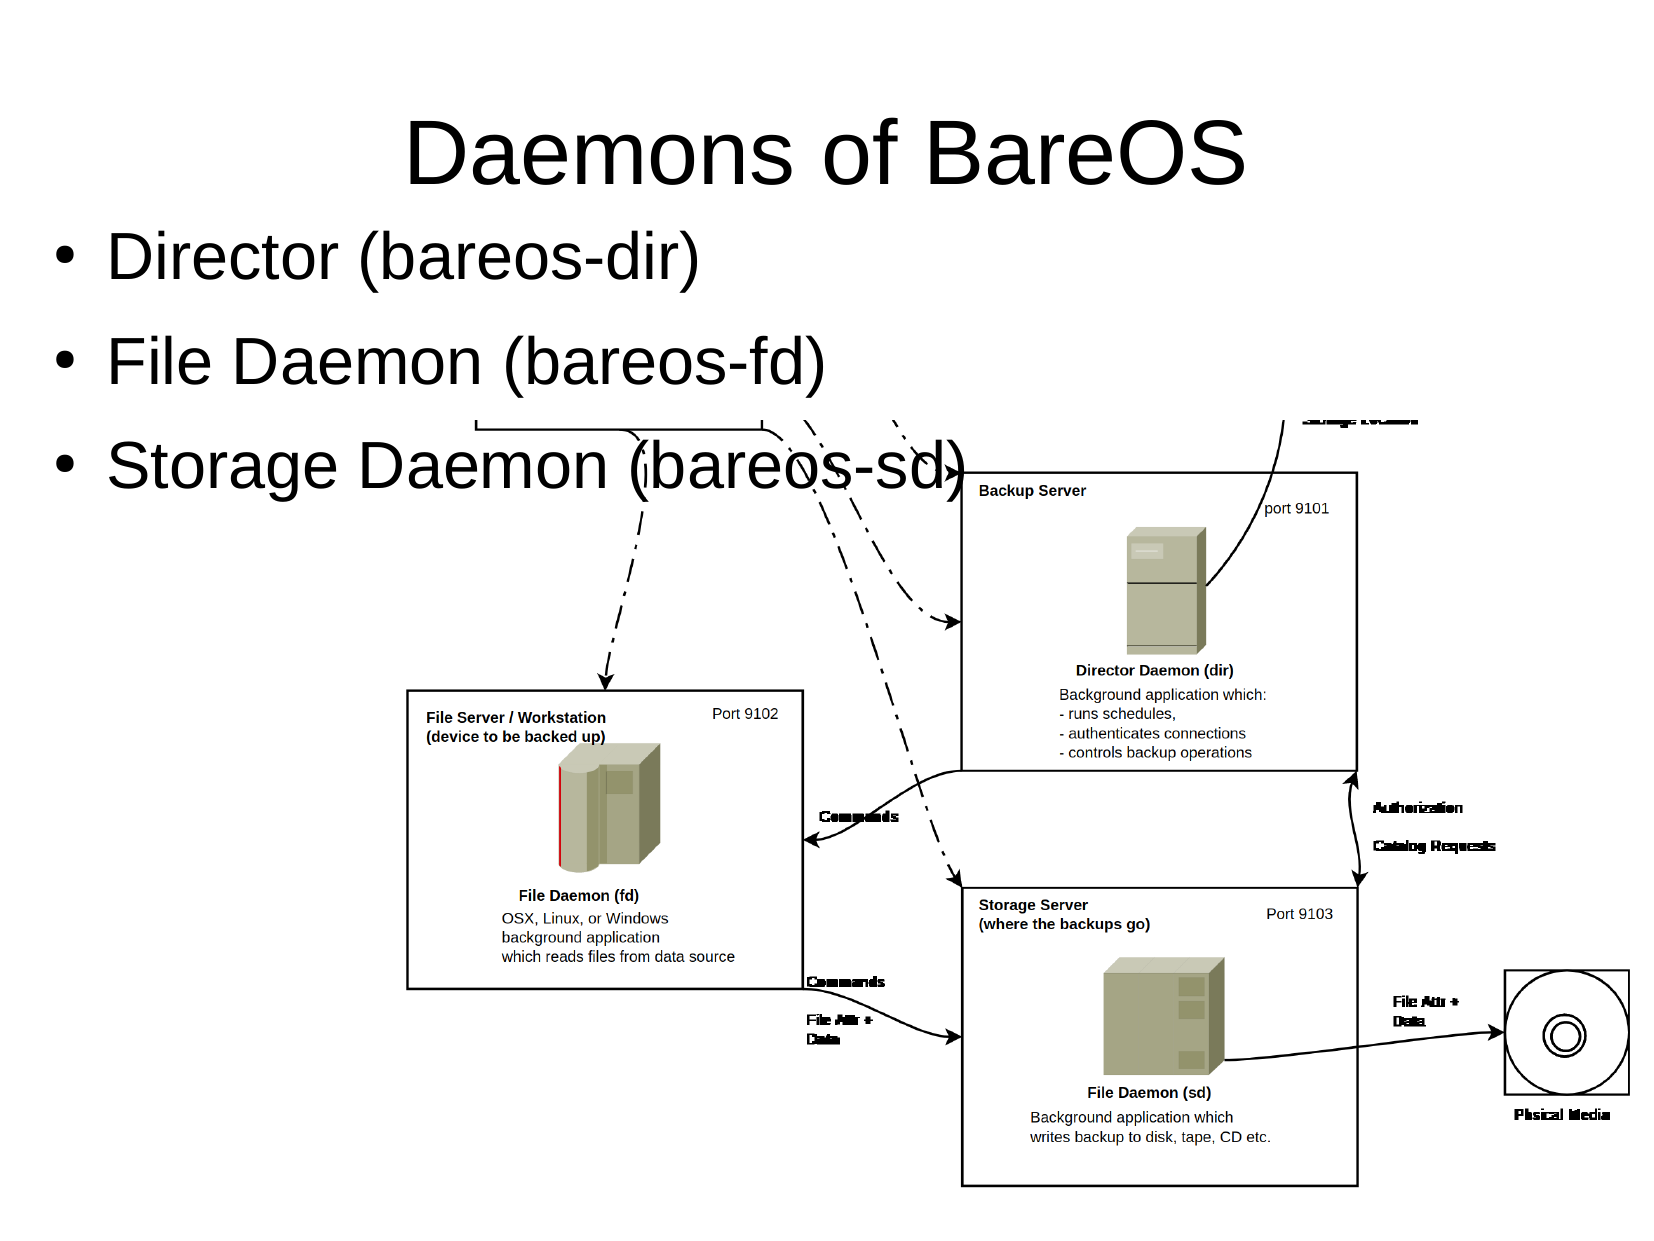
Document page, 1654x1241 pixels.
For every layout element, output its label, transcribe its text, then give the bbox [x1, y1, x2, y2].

picture [405, 420, 1630, 1189]
list Director (bareos-dir) File Daemon (bareos-fd) Storage Daemon (bareos-sd) [35, 219, 1524, 939]
title Daemons of BareOS [82, 49, 1571, 257]
